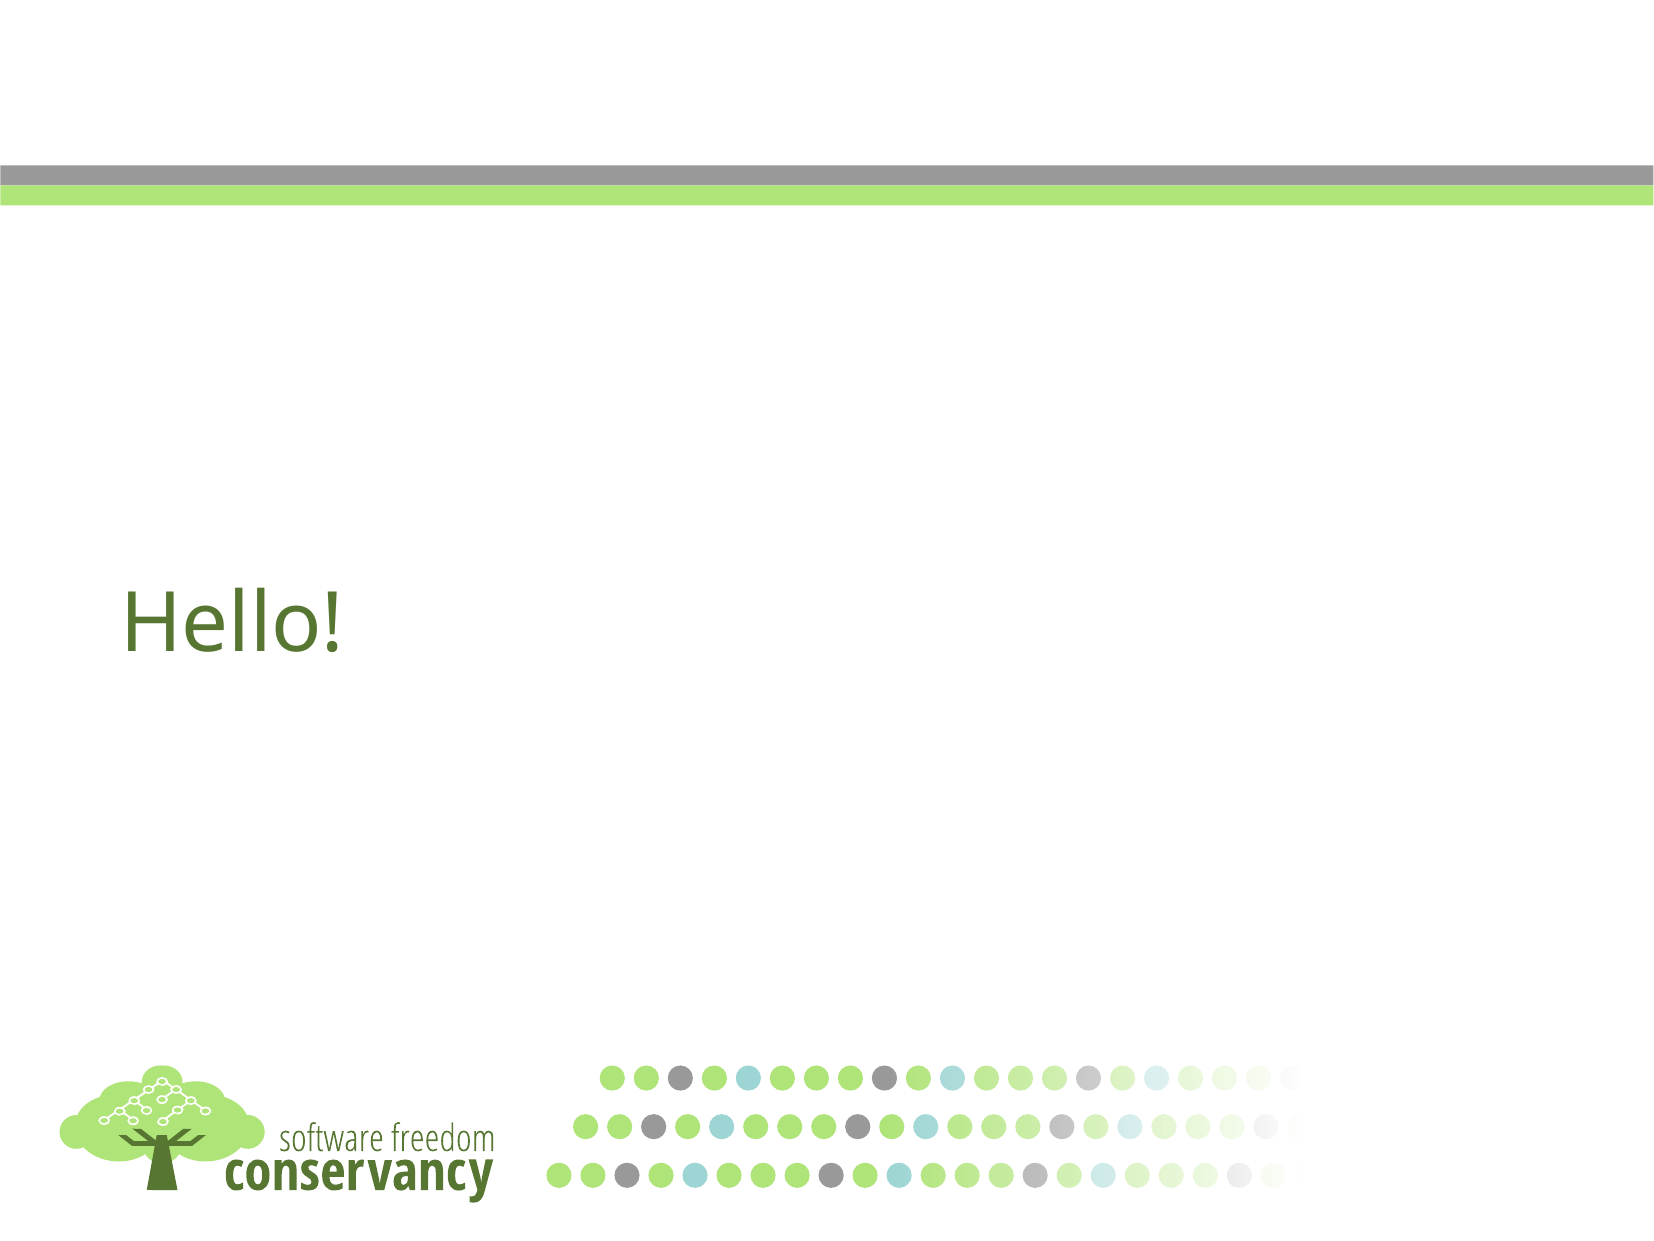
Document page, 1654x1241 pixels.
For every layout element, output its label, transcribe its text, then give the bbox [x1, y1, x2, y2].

title Hello! [120, 515, 1576, 723]
